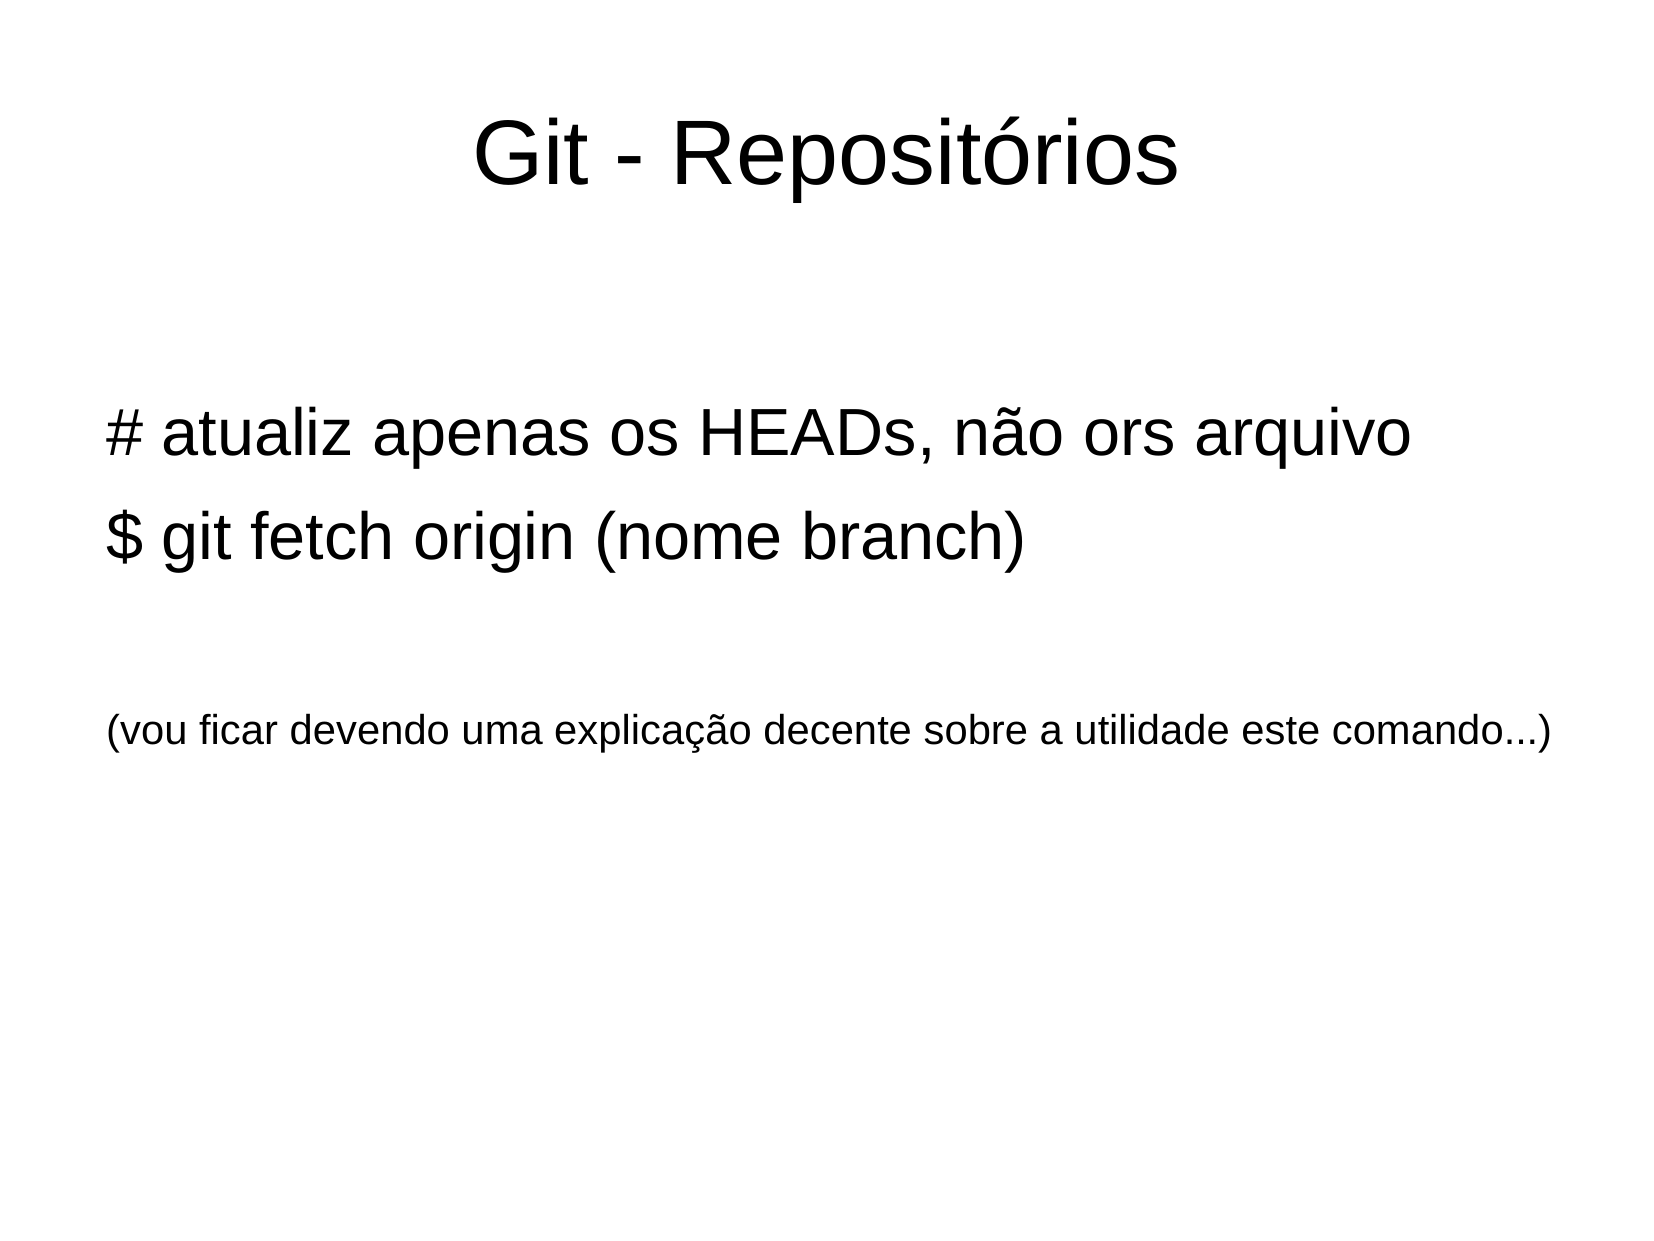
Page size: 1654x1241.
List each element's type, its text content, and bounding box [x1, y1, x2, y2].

title Git - Repositórios [82, 49, 1571, 257]
list # atualiz apenas os HEADs, não ors arquivo $ git fetch origin (nome branch) (vou ficar devendo uma explicação decente sobre a utilidade este comando...) [106, 290, 1572, 1158]
